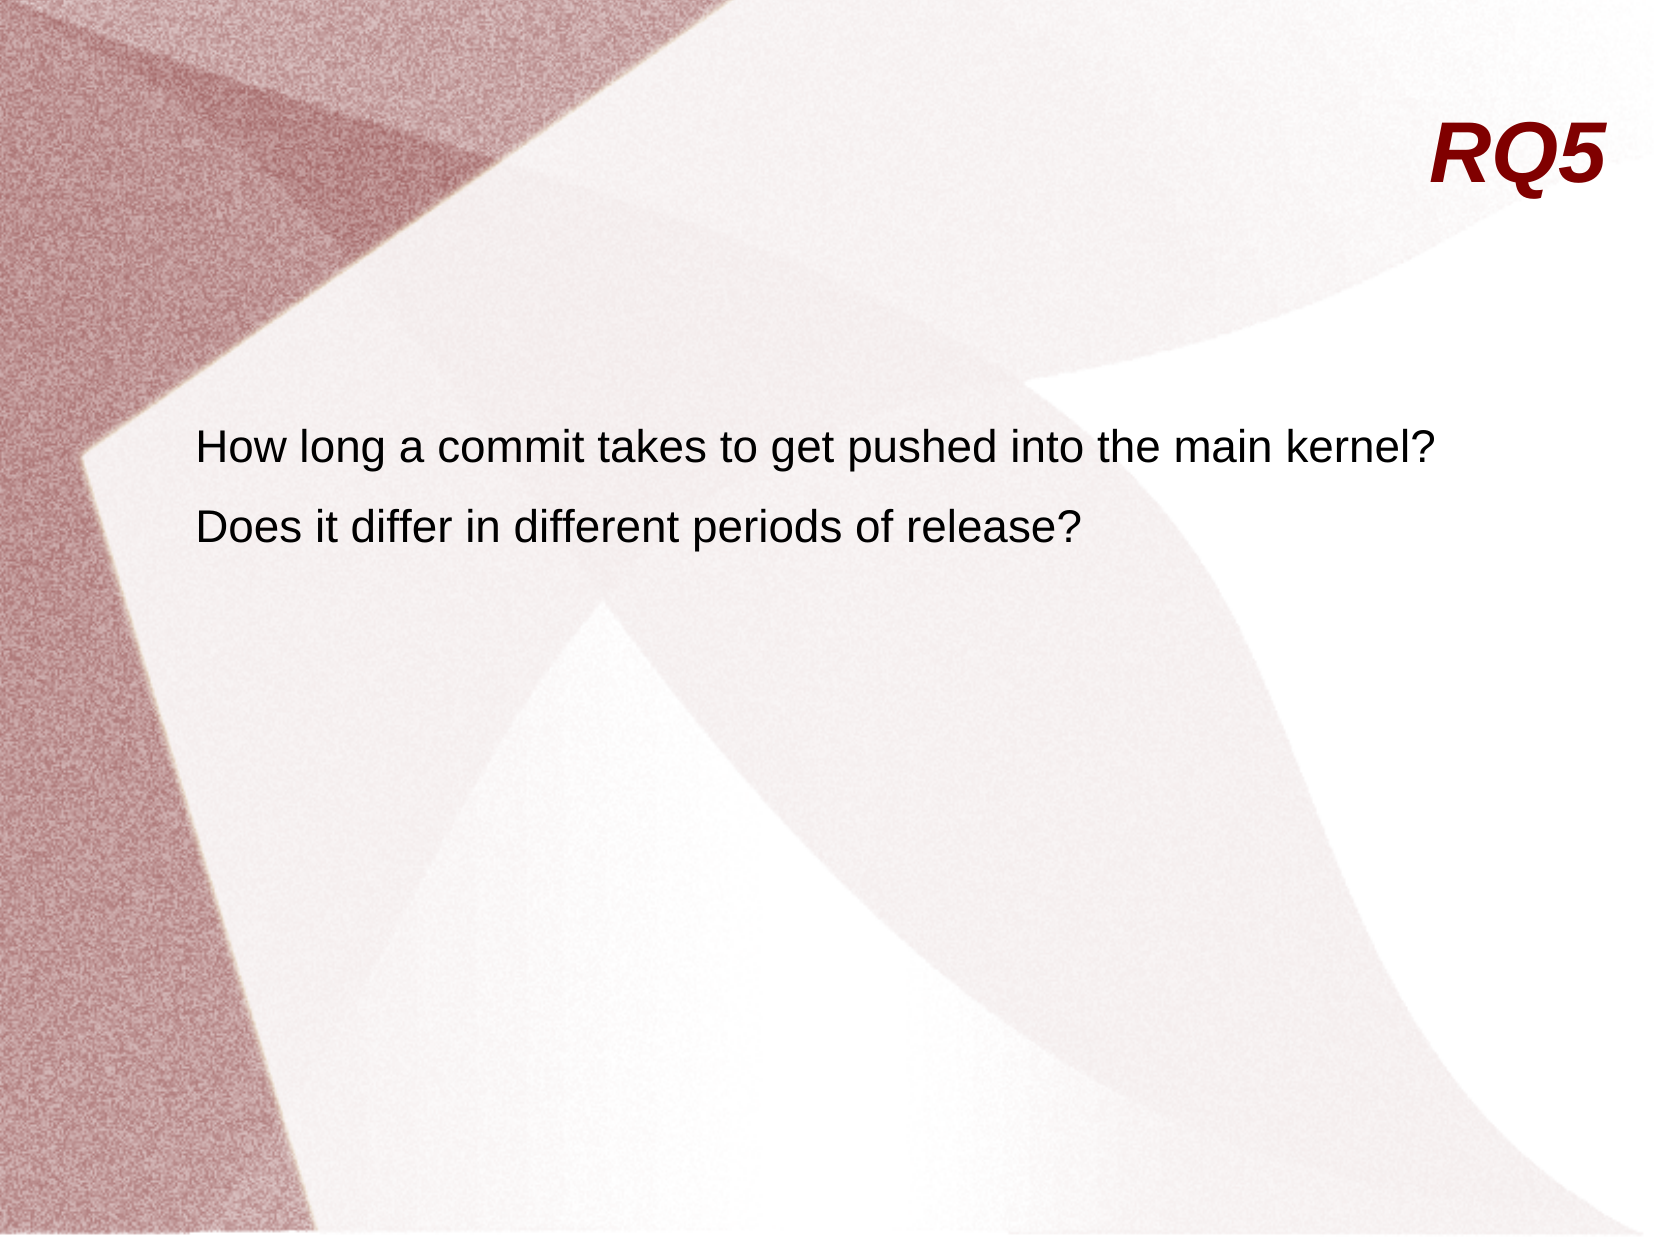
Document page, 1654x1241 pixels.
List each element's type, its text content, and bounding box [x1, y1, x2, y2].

title RQ5 [596, 49, 1607, 257]
picture [0, 0, 1654, 1241]
list How long a commit takes to get pushed into the main kernel? Does it differ in different periods of release? [124, 420, 1478, 553]
